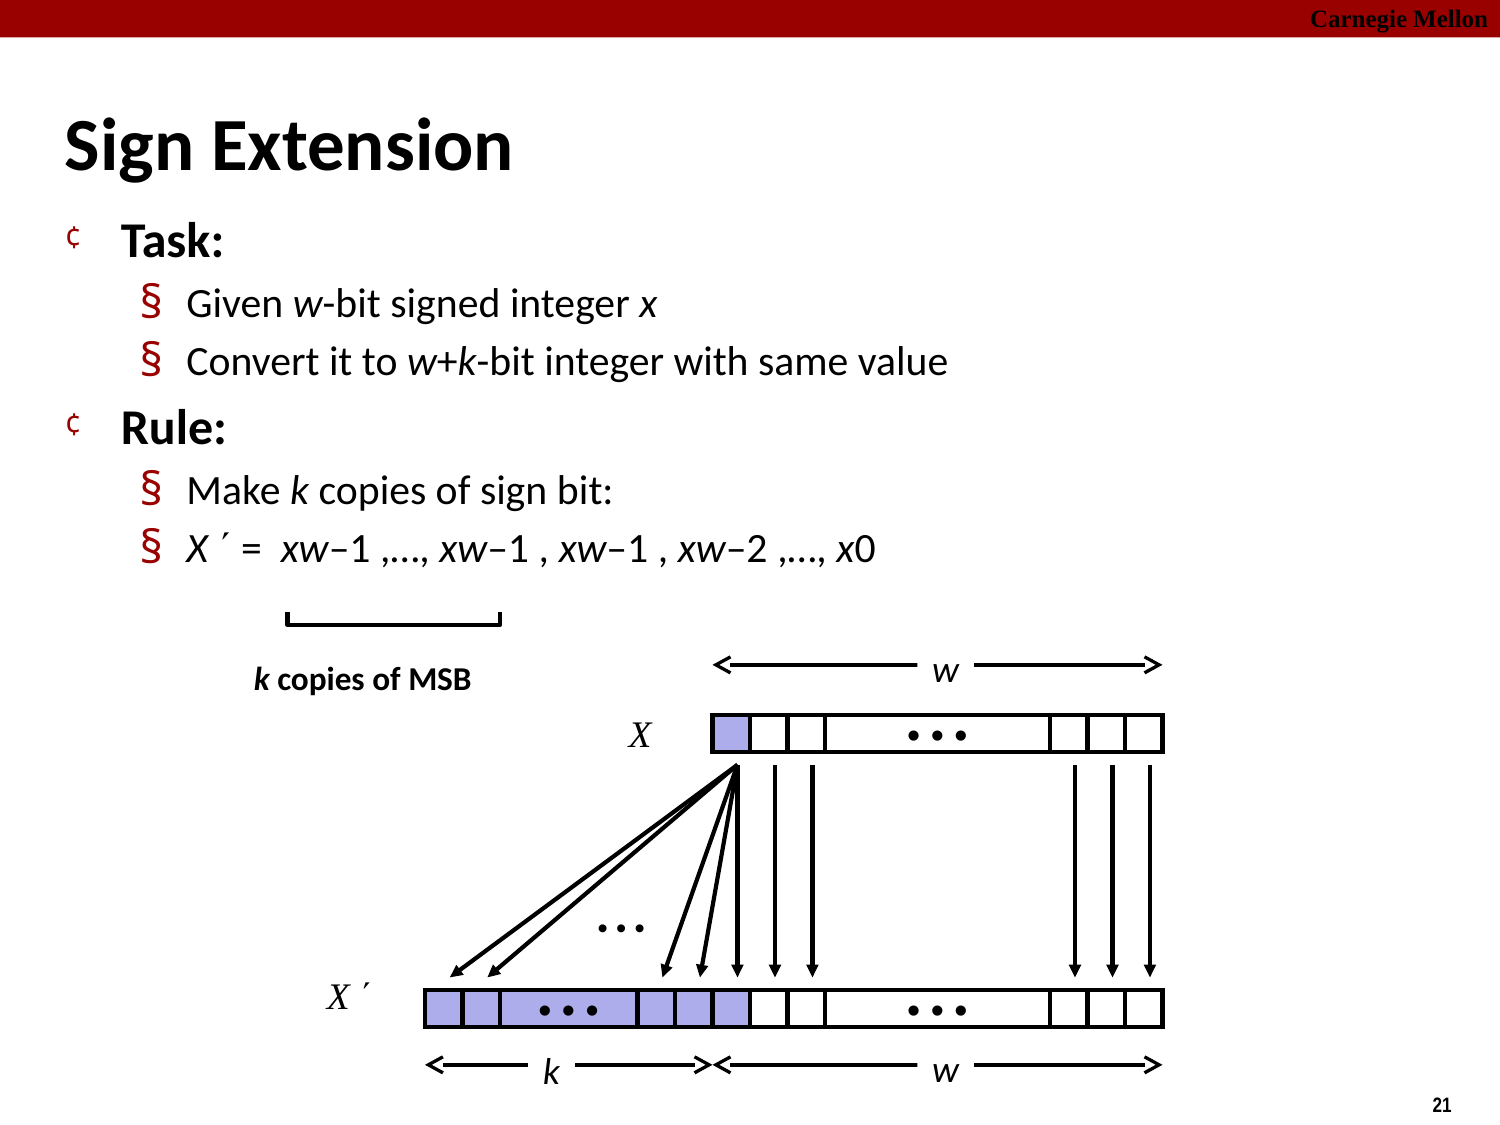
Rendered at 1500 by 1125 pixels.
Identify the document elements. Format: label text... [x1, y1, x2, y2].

text_box w [917, 1037, 974, 1098]
text_box k [528, 1039, 575, 1100]
text_box X [613, 702, 676, 763]
text_box [712, 714, 824, 753]
text_box • • • [824, 714, 1050, 753]
text_box [425, 989, 500, 1028]
text_box • • • [500, 989, 637, 1028]
list Task: Given w-bit signed integer x Convert it to w+k-bit integer with same value Rule: Make k copies of sign bit: X  = xw–1 ,…, xw–1 , xw–1 , xw–2 ,…, x0 [49, 200, 1411, 1058]
text_box [637, 989, 824, 1028]
text_box [1050, 989, 1163, 1028]
title Sign Extension [50, 87, 1053, 179]
text_box [1050, 714, 1163, 753]
text_box • • • [824, 989, 1050, 1028]
text_box • • • [582, 902, 660, 953]
text_box w [917, 637, 974, 698]
text_box X  [312, 964, 387, 1025]
text_box k copies of MSB [238, 649, 487, 705]
